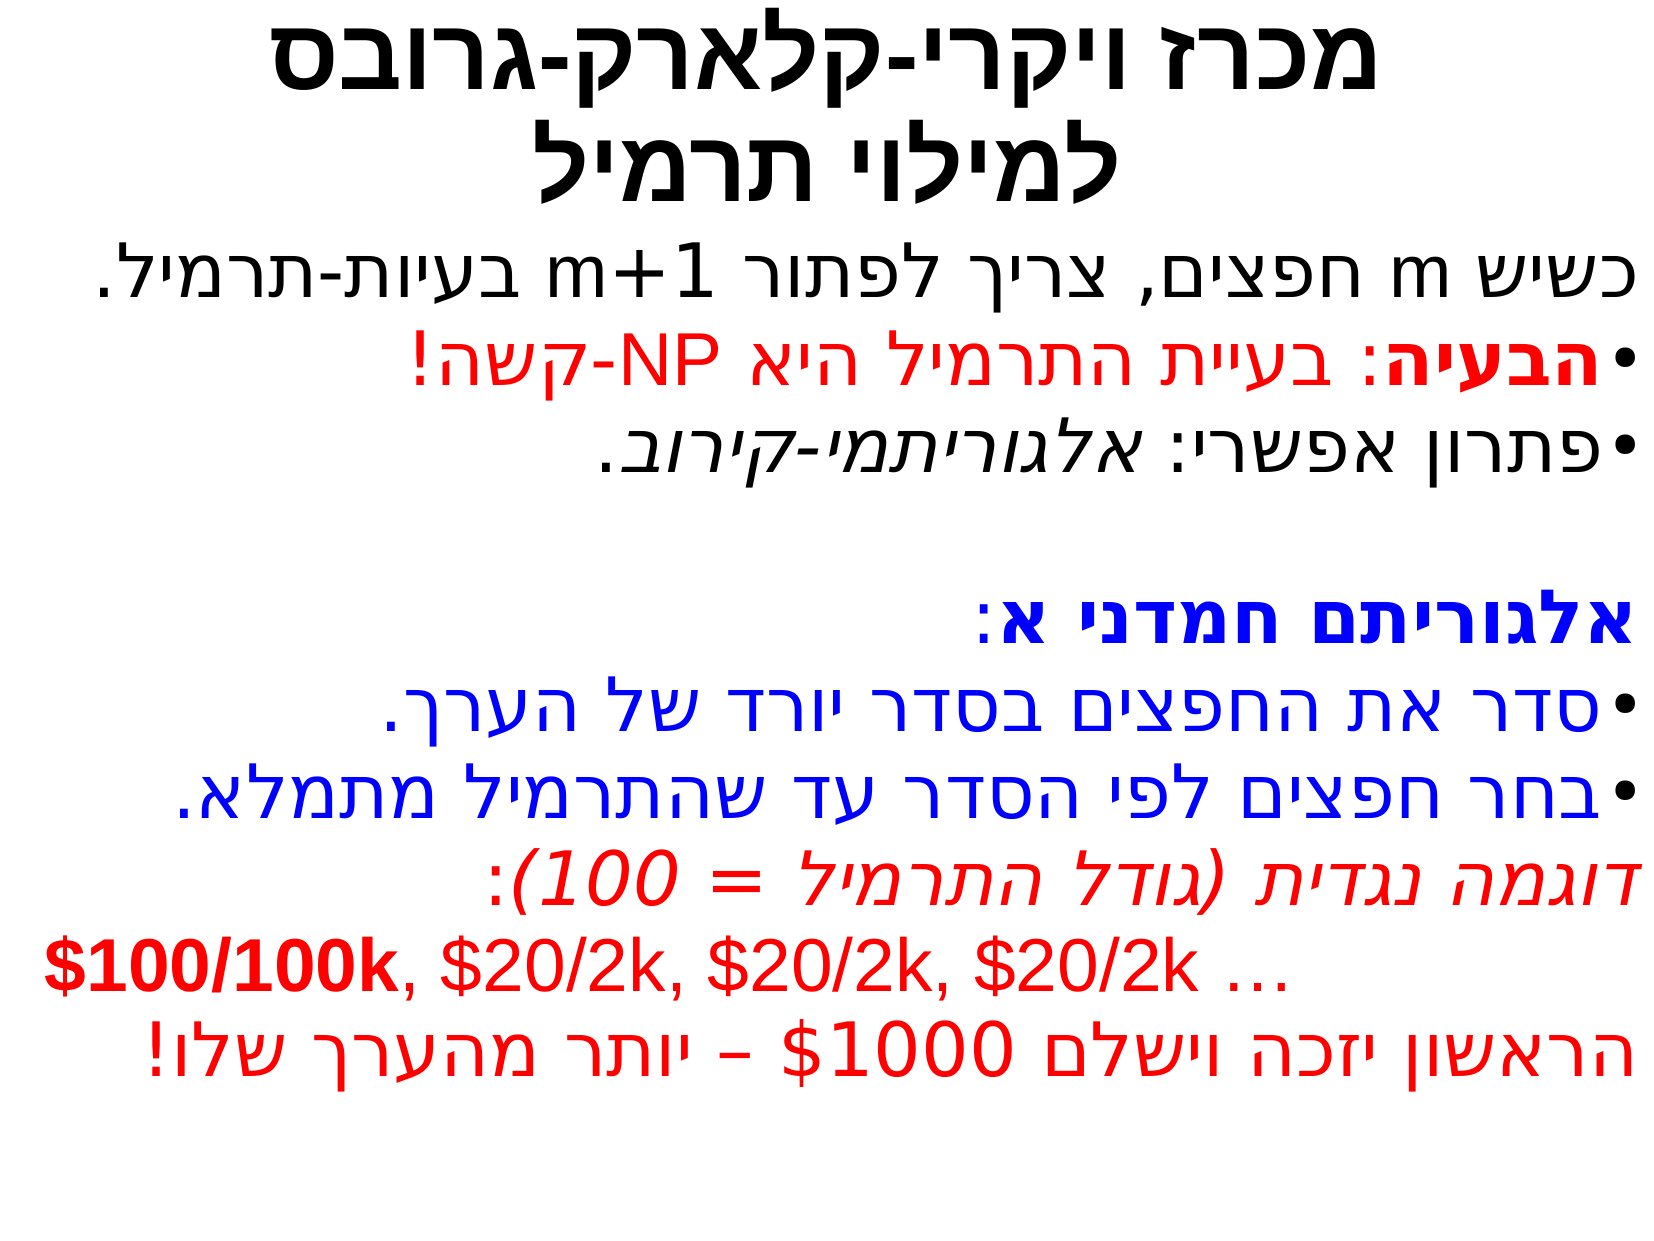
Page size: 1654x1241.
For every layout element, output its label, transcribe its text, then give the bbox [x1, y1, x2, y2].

title מכרז ויקרי-קלארק-גרובס למילוי תרמיל [0, 0, 1654, 223]
text_box כשיש m חפצים, צריך לפתור 1+m בעיות-תרמיל. הבעיה: בעיית התרמיל היא NP-קשה! פתרון אפשרי: אלגוריתמי-קירוב. אלגוריתם חמדני א: סדר את החפצים בסדר יורד של הערך. בחר חפצים לפי הסדר עד שהתרמיל מתמלא. דוגמה נגדית (גודל התרמיל = 100): $100/100k, $20/2k, $20/2k, $20/2k … הראשון יזכה וישלם $1000 – יותר מהערך שלו! [30, 221, 1654, 1169]
